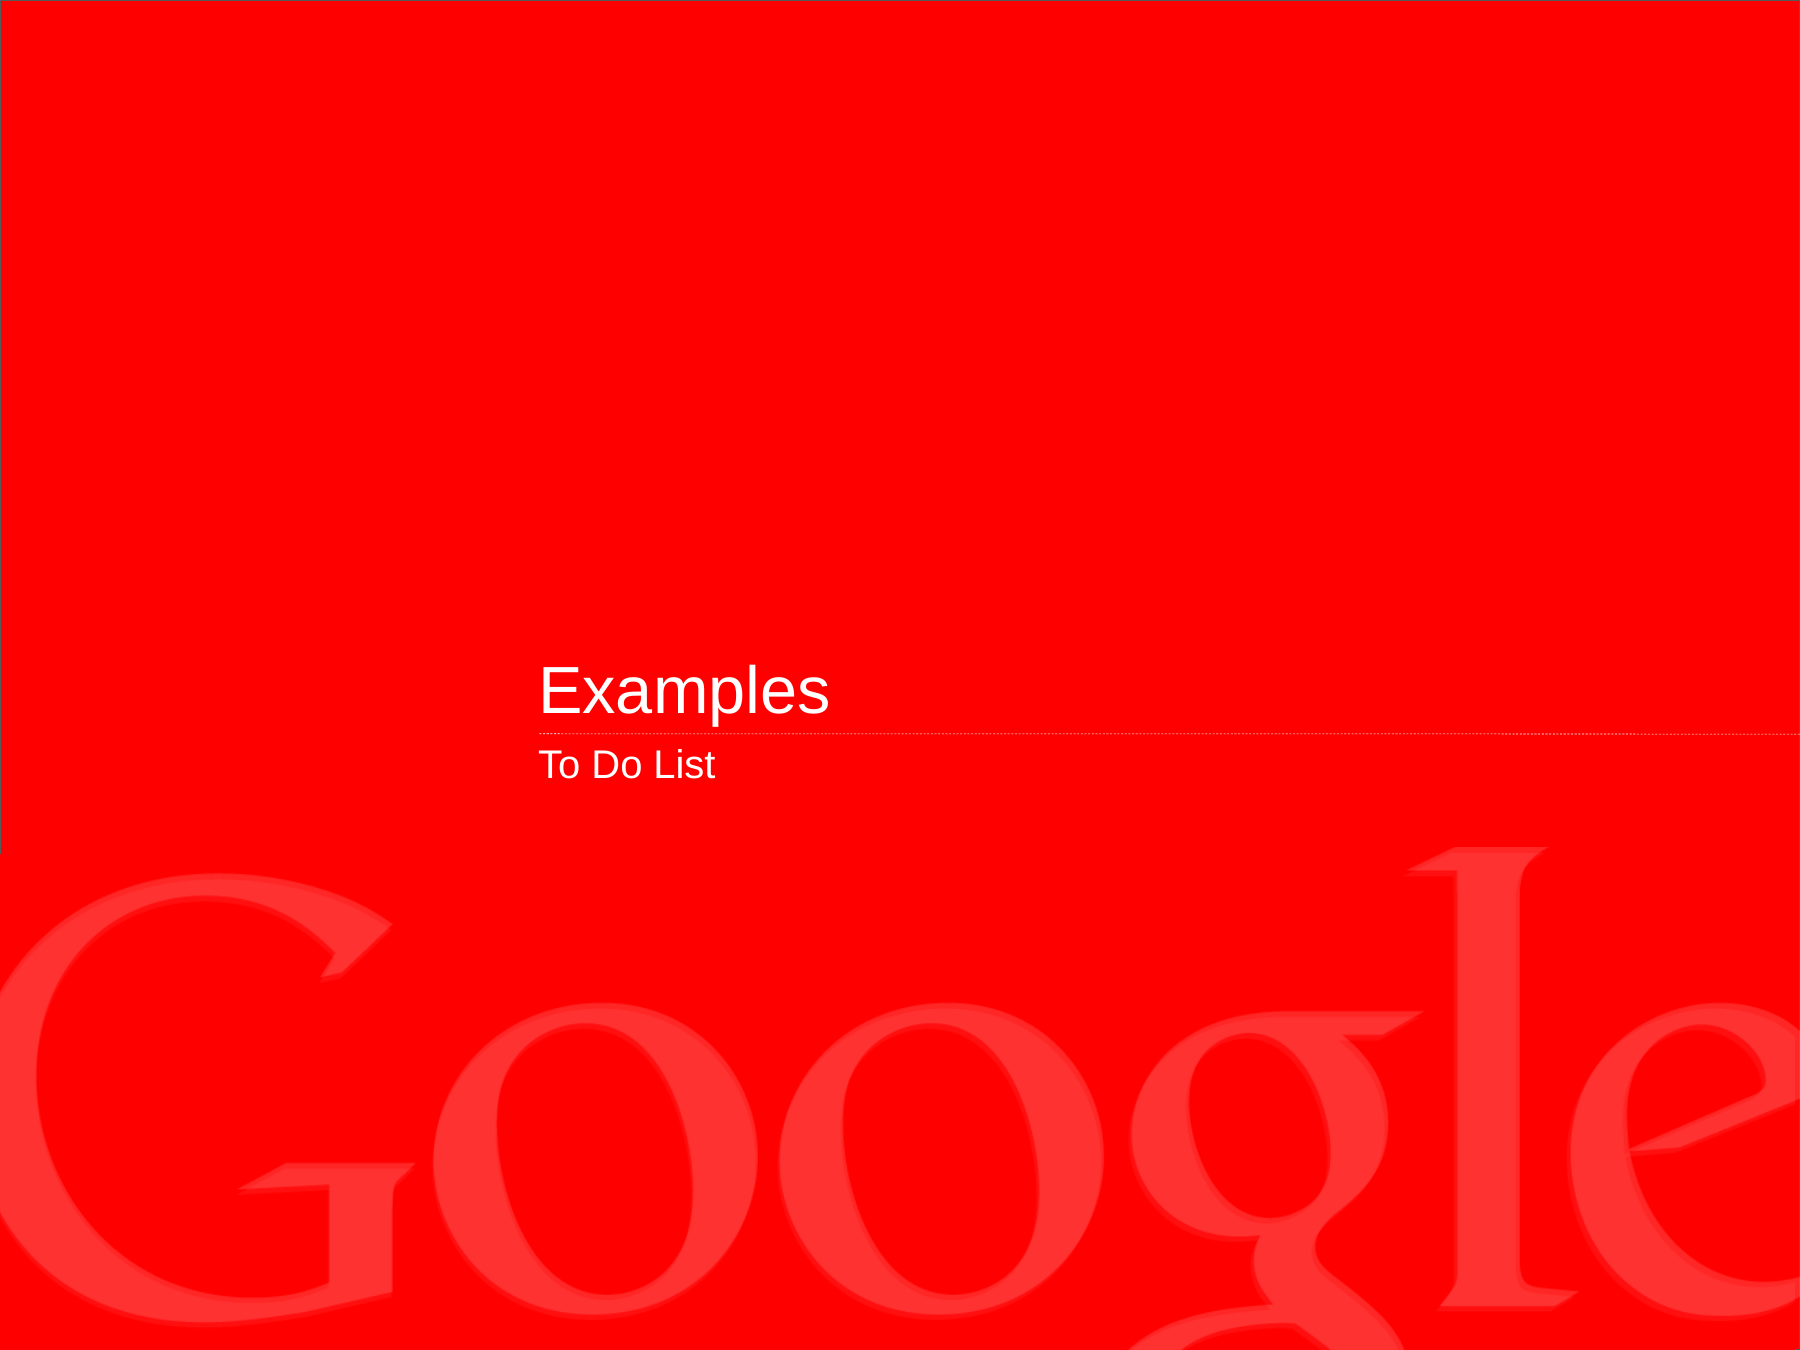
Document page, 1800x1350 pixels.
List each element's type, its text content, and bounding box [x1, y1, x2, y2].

subtitle To Do List [523, 734, 1752, 801]
picture [0, 847, 1800, 1350]
title Examples [523, 638, 1752, 734]
